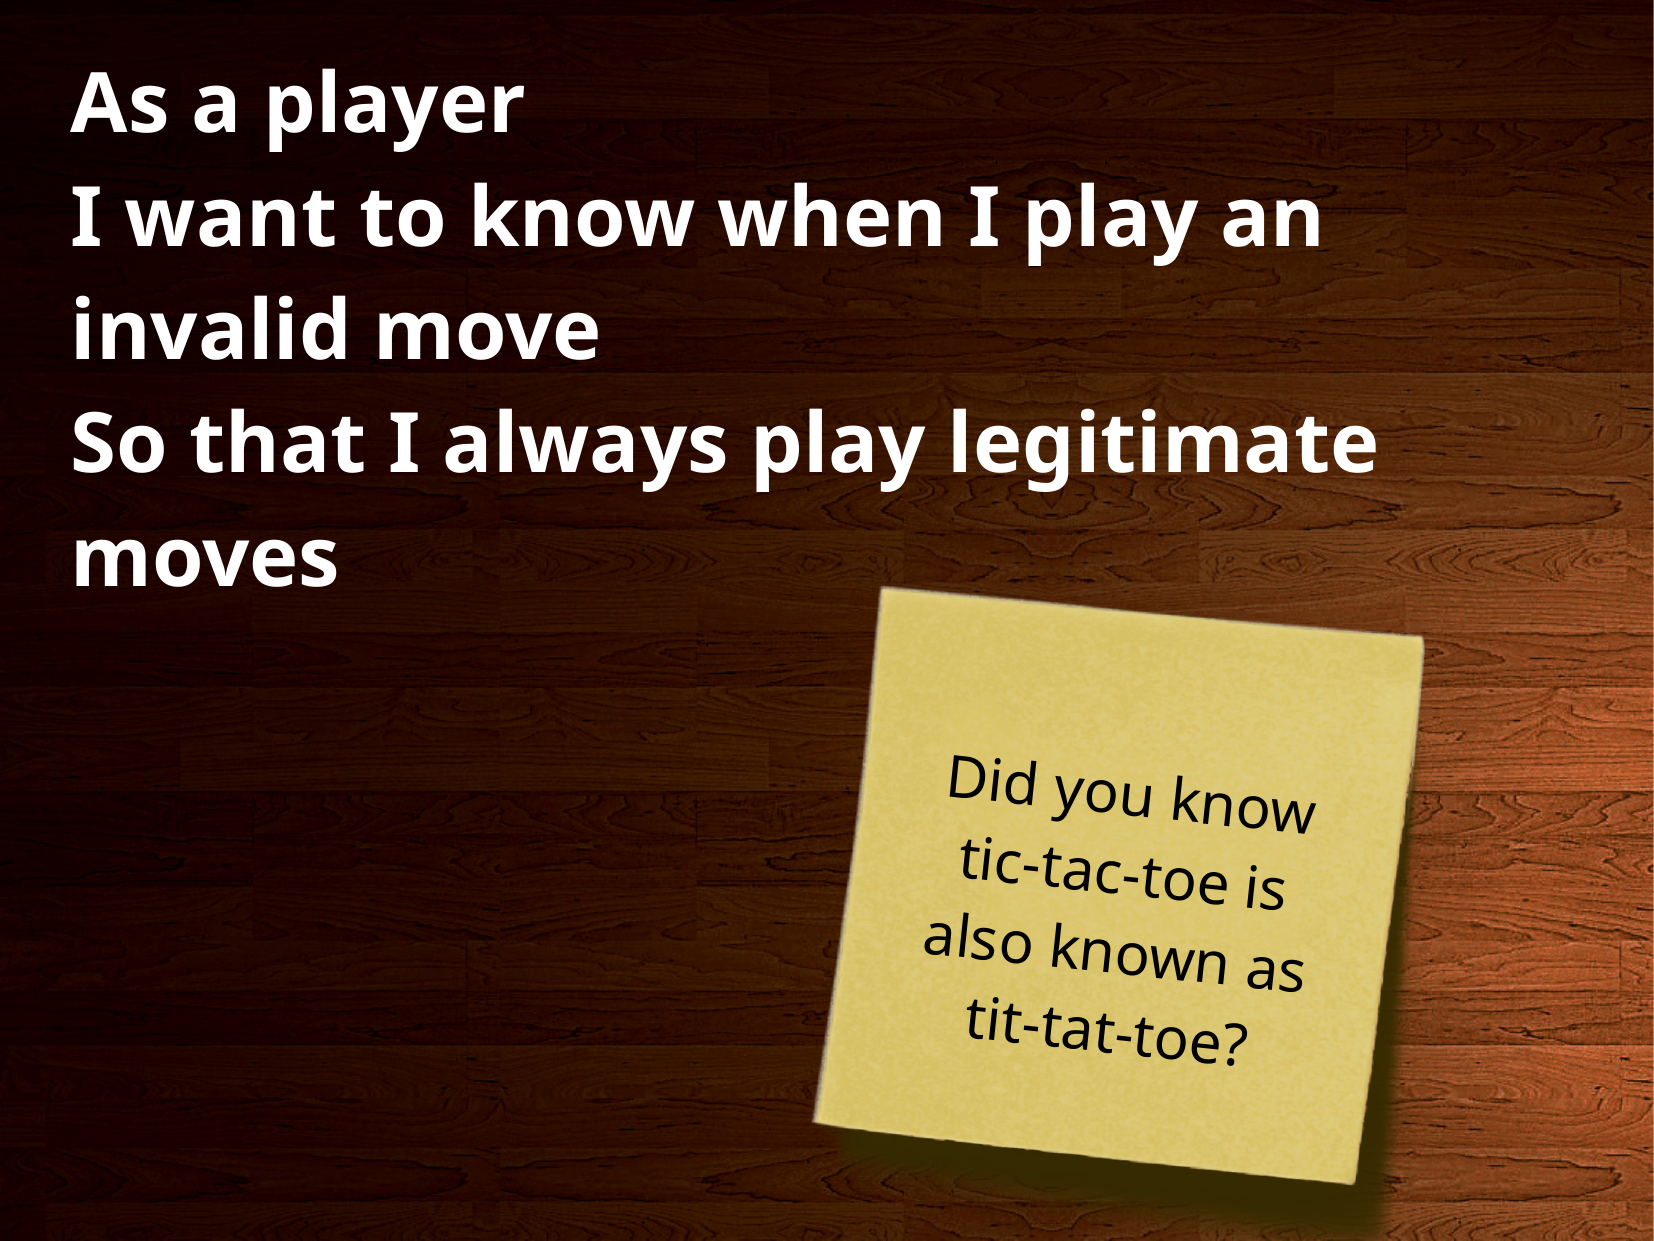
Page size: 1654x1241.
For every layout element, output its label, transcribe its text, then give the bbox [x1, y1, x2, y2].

picture [0, 0, 1654, 1241]
subtitle Did you know tic-tac-toe is also known as tit-tat-toe? [844, 590, 1395, 1233]
title As a player I want to know when I play an invalid move So that I always play legitimate moves [70, 140, 1619, 514]
